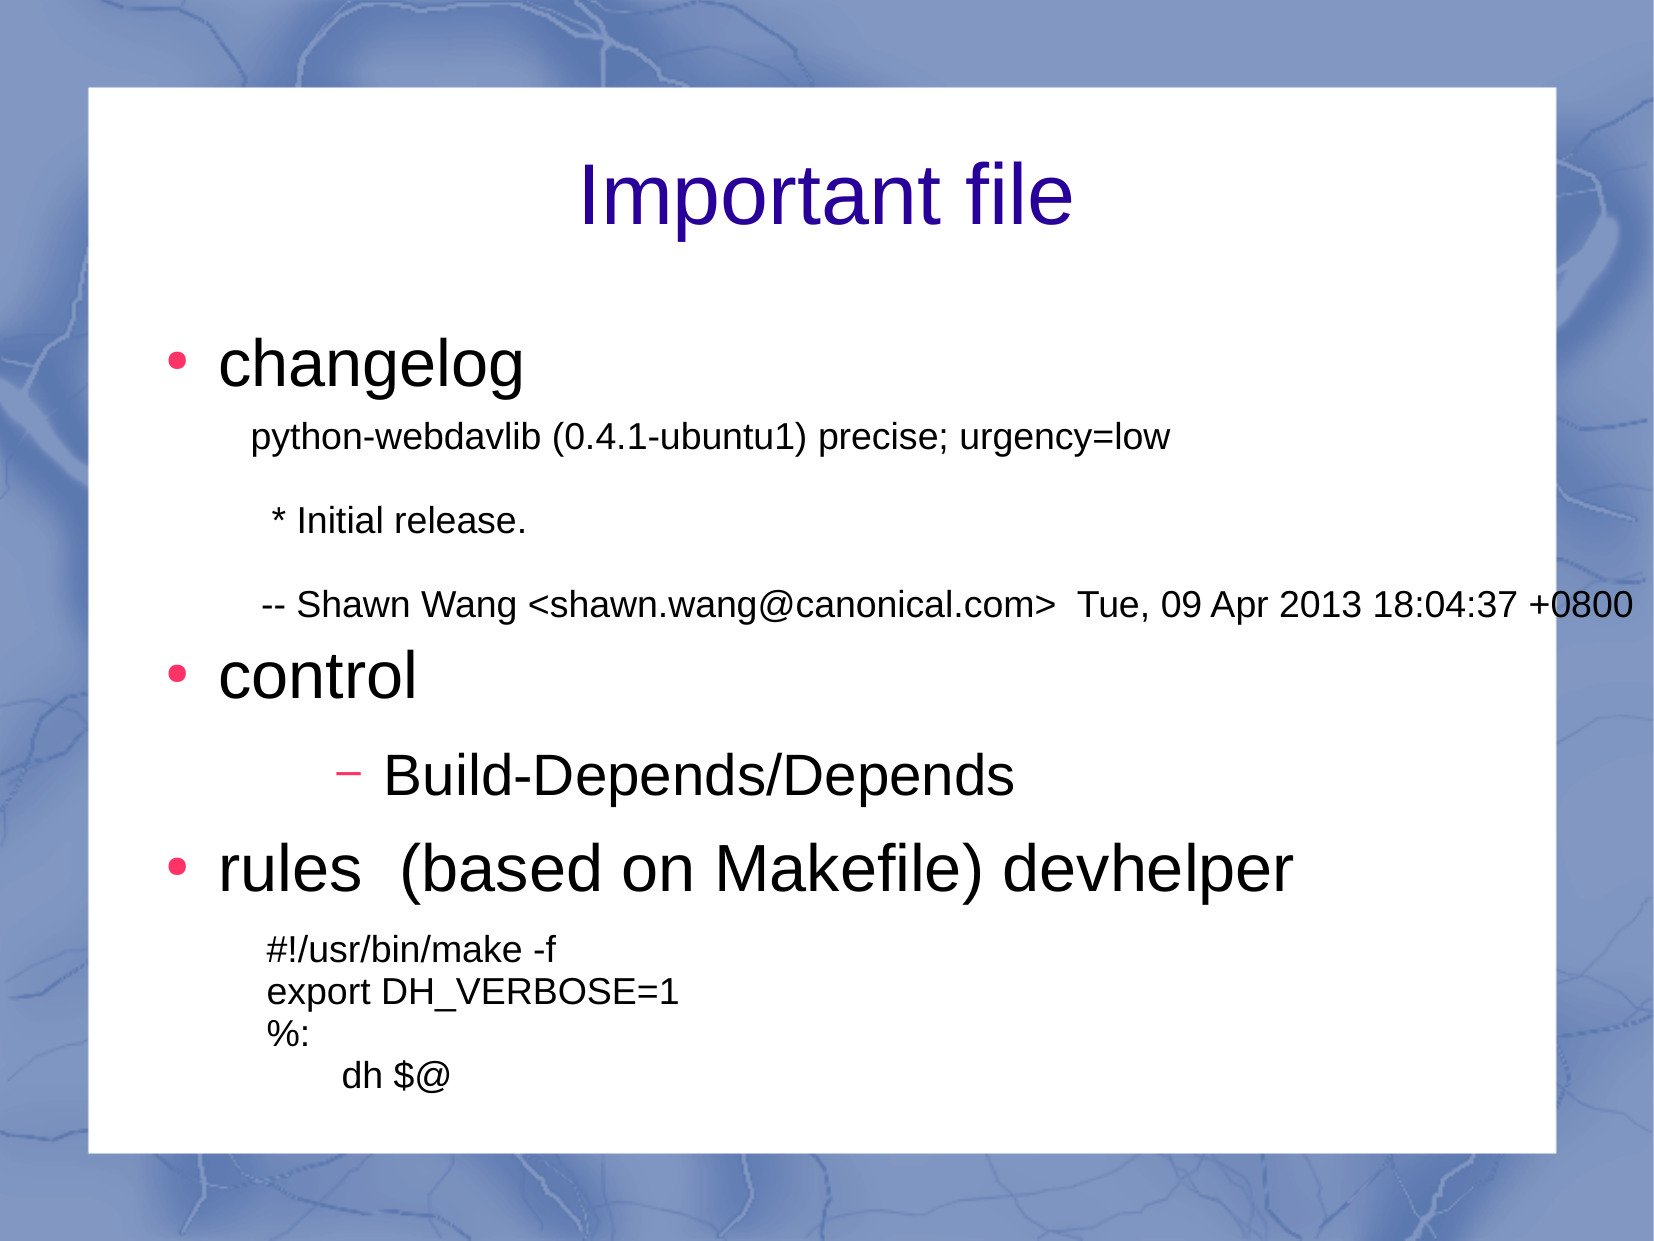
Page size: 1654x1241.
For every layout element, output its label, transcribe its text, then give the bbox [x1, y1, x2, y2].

title Important file [118, 90, 1536, 298]
text_box #!/usr/bin/make -f export DH_VERBOSE=1 %: dh $@ [251, 921, 1497, 1104]
text_box python-webdavlib (0.4.1-ubuntu1) precise; urgency=low * Initial release. -- Shawn Wang <shawn.wang@canonical.com> Tue, 09 Apr 2013 18:04:37 +0800 [235, 408, 1650, 634]
picture [0, 0, 1654, 1241]
list changelog control Build-Depends/Depends rules (based on Makefile) devhelper [147, 325, 1506, 1045]
